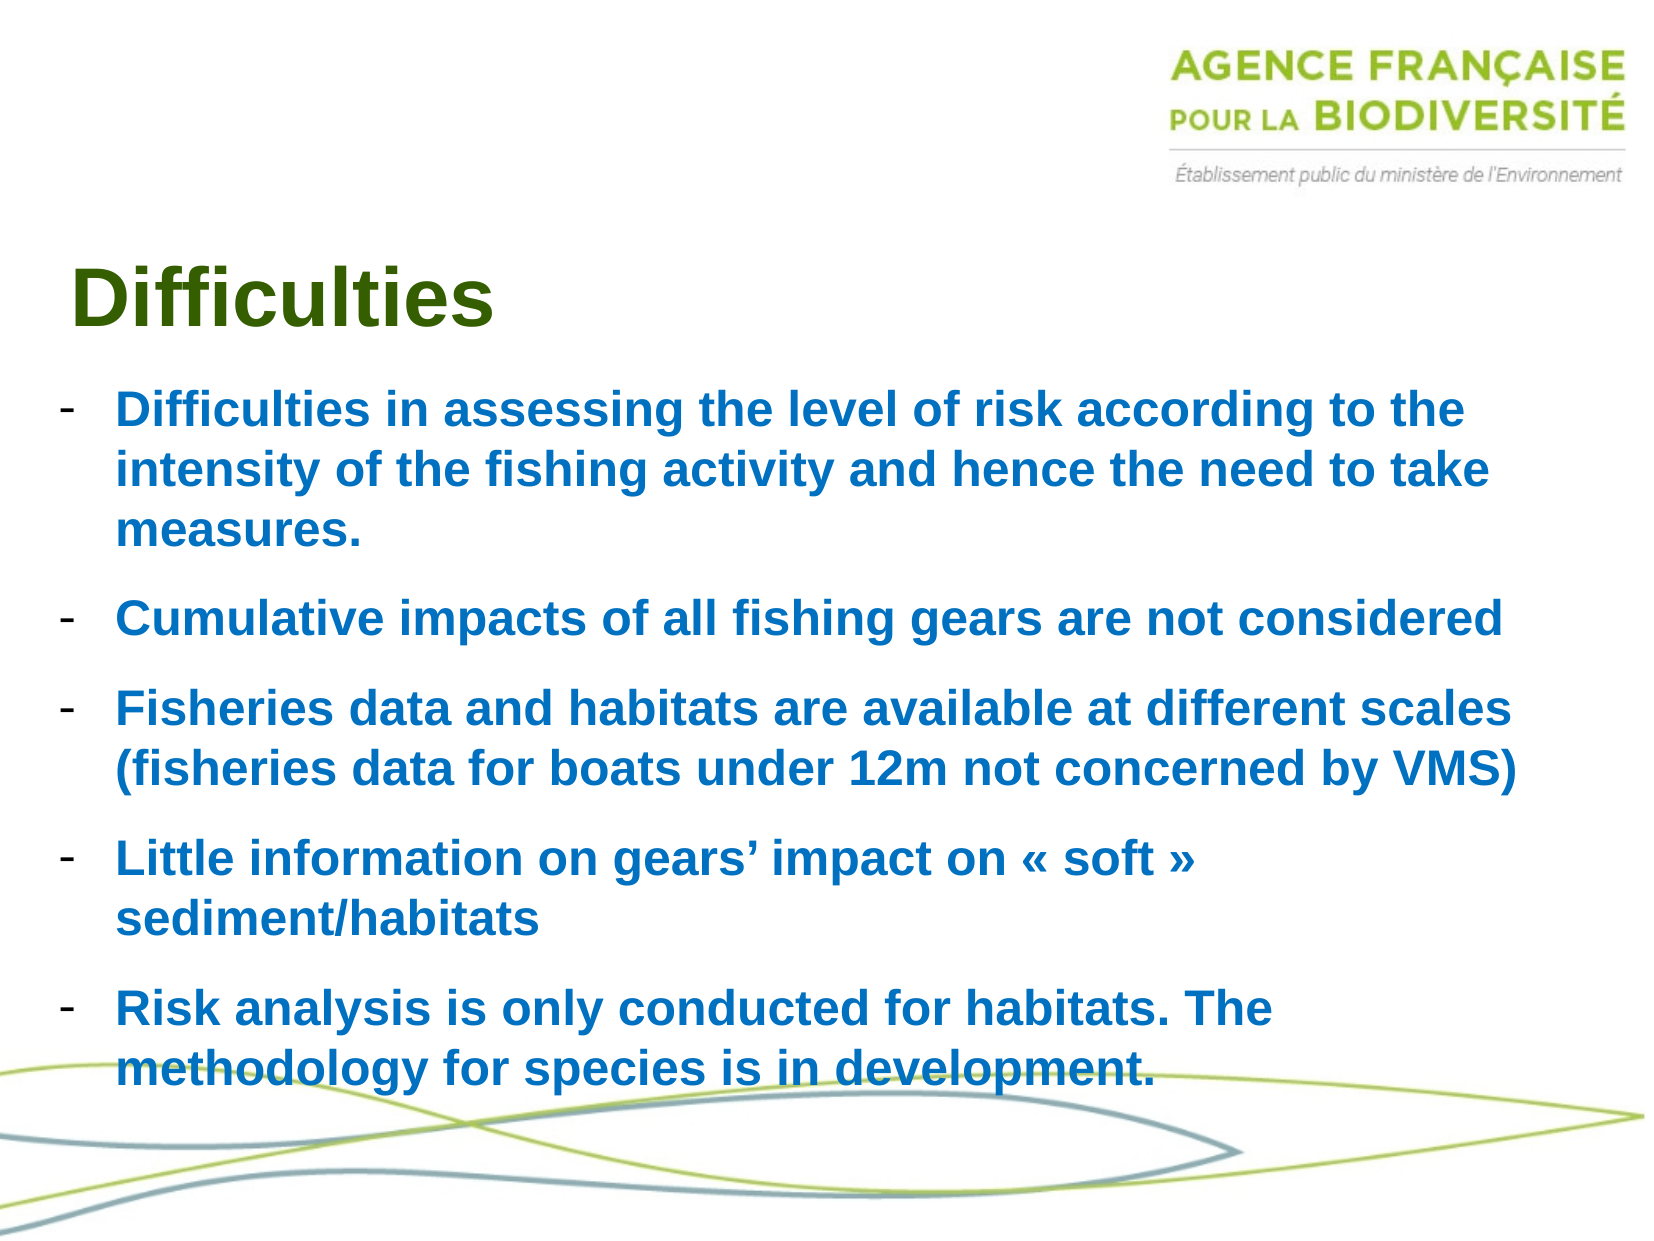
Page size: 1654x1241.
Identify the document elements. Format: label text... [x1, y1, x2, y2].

title Difficulties [70, 194, 1606, 402]
picture [0, 0, 1654, 1241]
list Difficulties in assessing the level of risk according to the intensity of the fishing activity and hence the need to take measures. Cumulative impacts of all fishing gears are not considered Fisheries data and habitats are available at different scales (fisheries data for boats under 12m not concerned by VMS) Little information on gears’ impact on « soft » sediment/habitats Risk analysis is only conducted for habitats. The methodology for species is in development. [58, 371, 1594, 1069]
